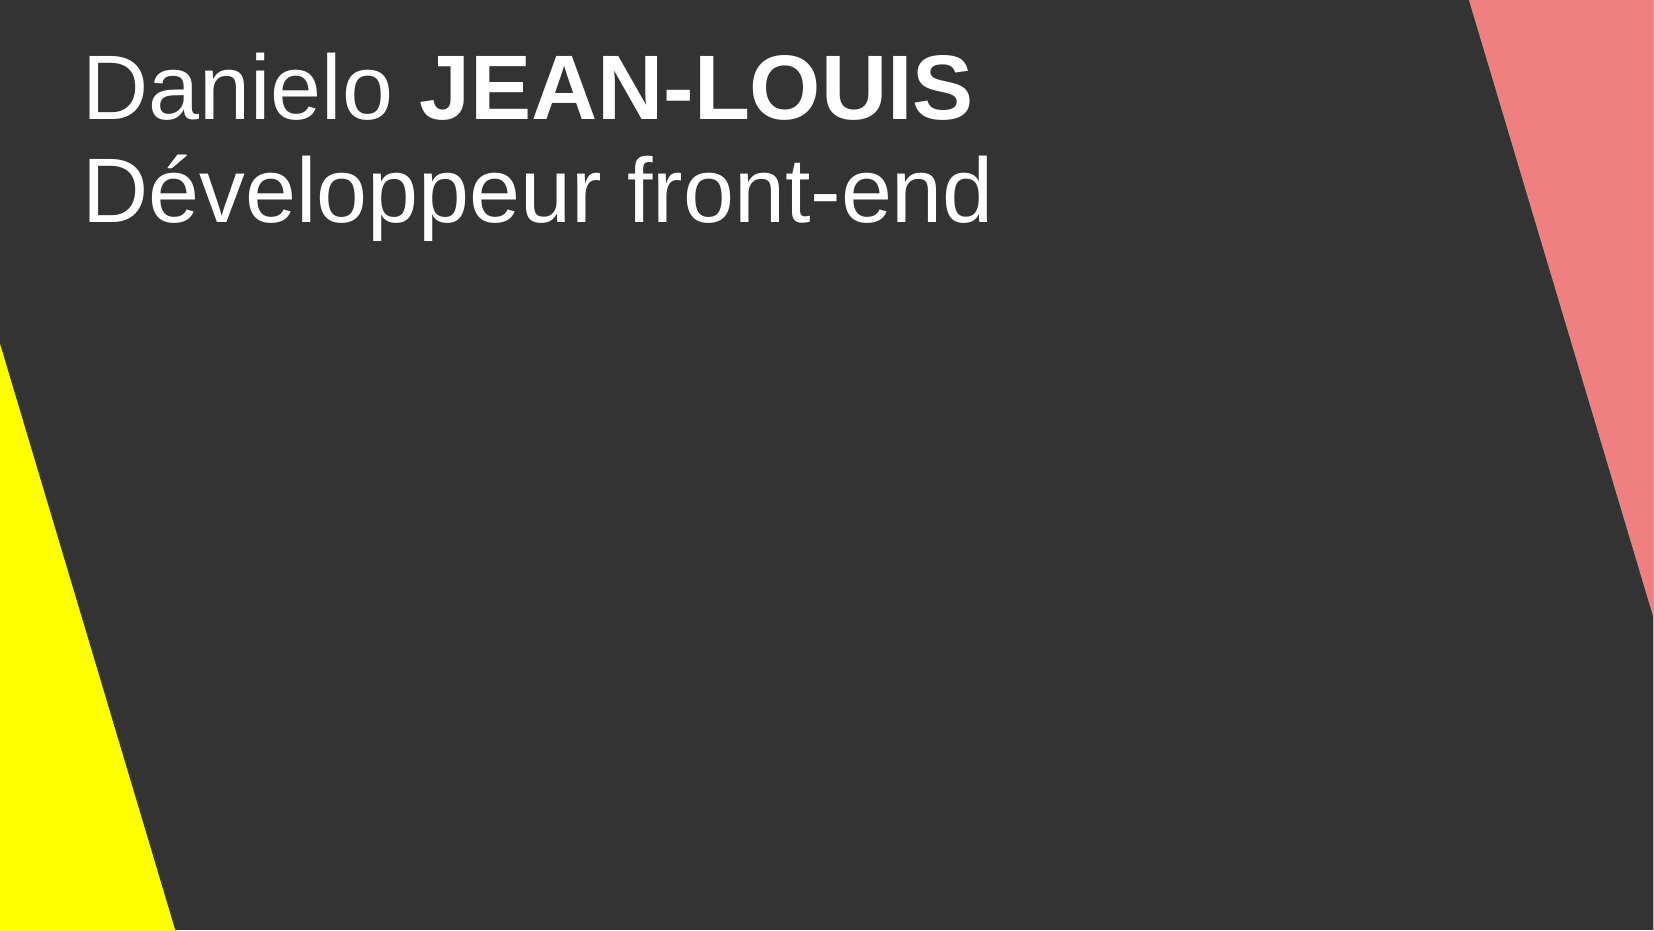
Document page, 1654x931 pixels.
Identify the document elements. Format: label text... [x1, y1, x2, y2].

subtitle Danielo JEAN-LOUIS Développeur front-end [82, 36, 1571, 758]
text_box [1468, 0, 1654, 620]
text_box [0, 343, 176, 931]
